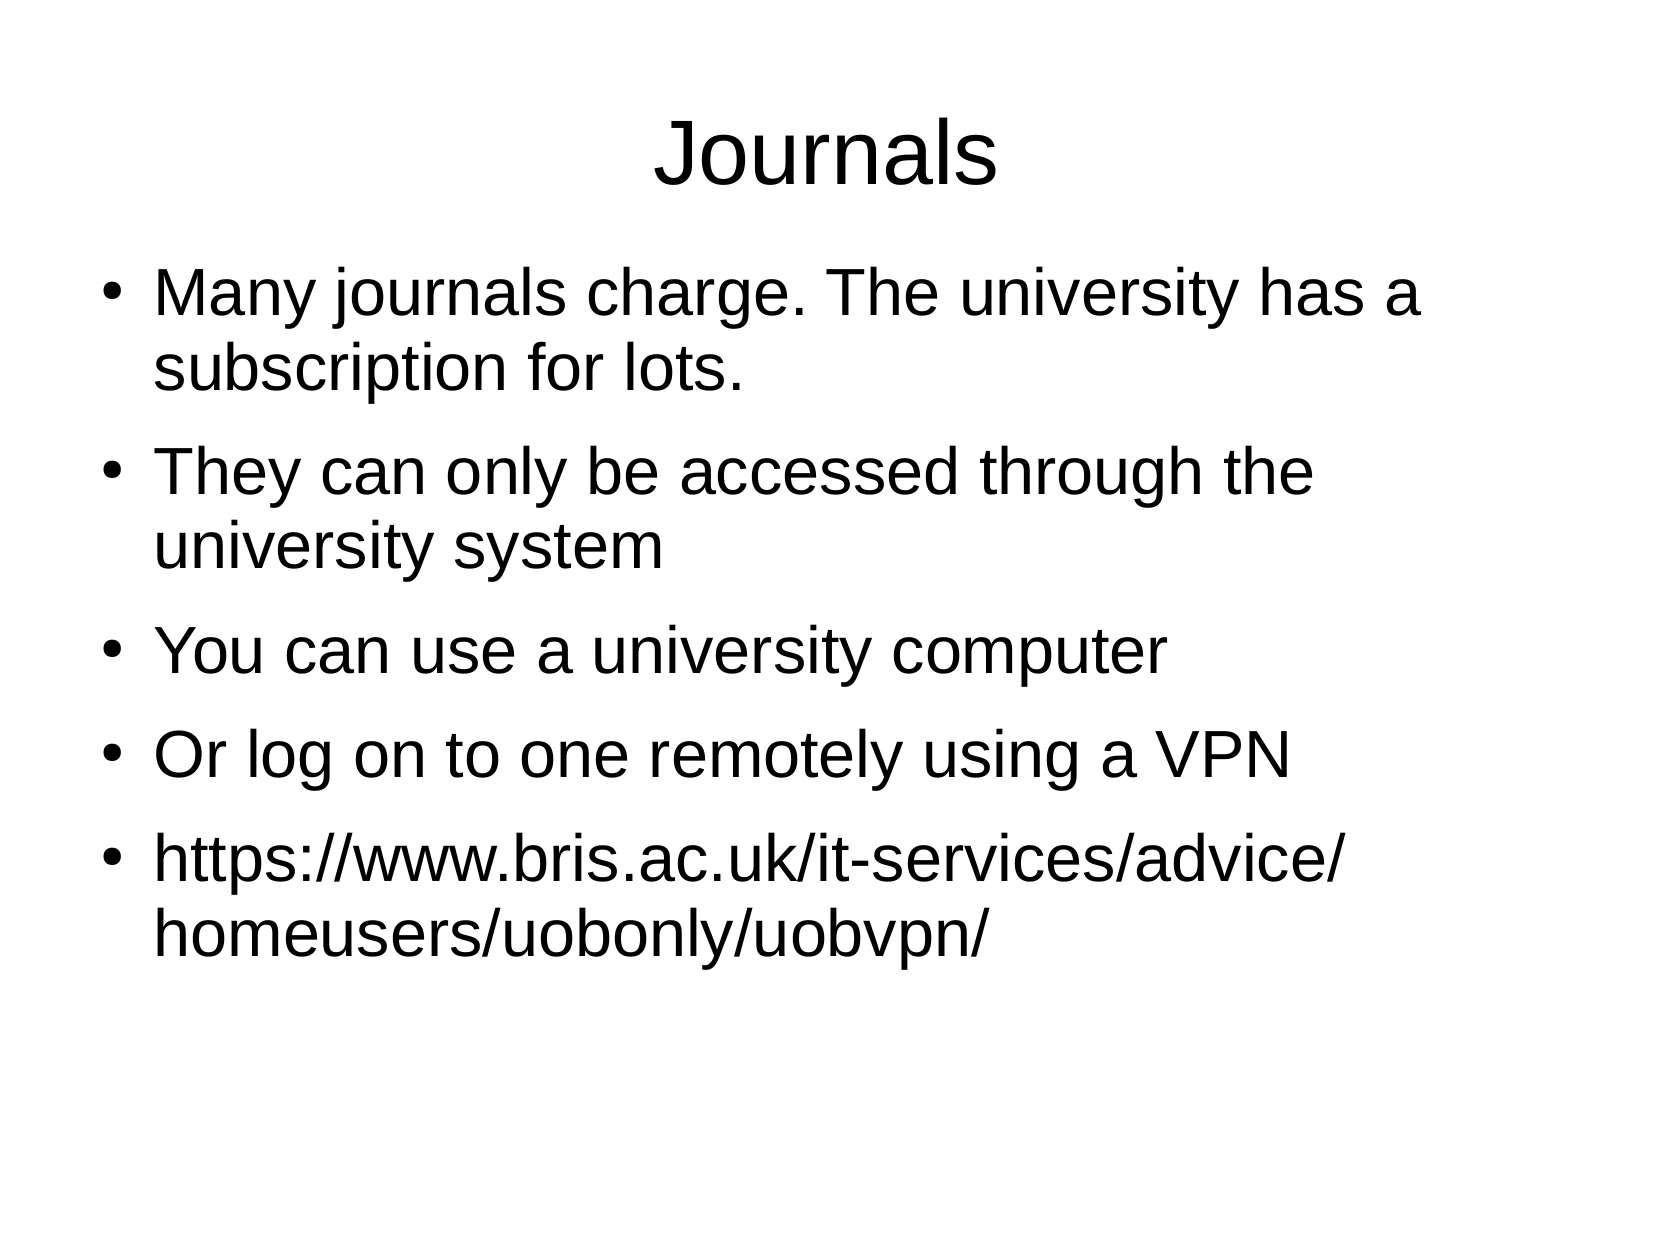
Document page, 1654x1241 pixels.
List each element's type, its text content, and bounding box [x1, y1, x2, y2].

list Many journals charge. The university has a subscription for lots. They can only be accessed through the university system You can use a university computer Or log on to one remotely using a VPN https://www.bris.ac.uk/it-services/advice/homeusers/uobonly/uobvpn/ [82, 254, 1571, 1241]
title Journals [82, 49, 1571, 254]
